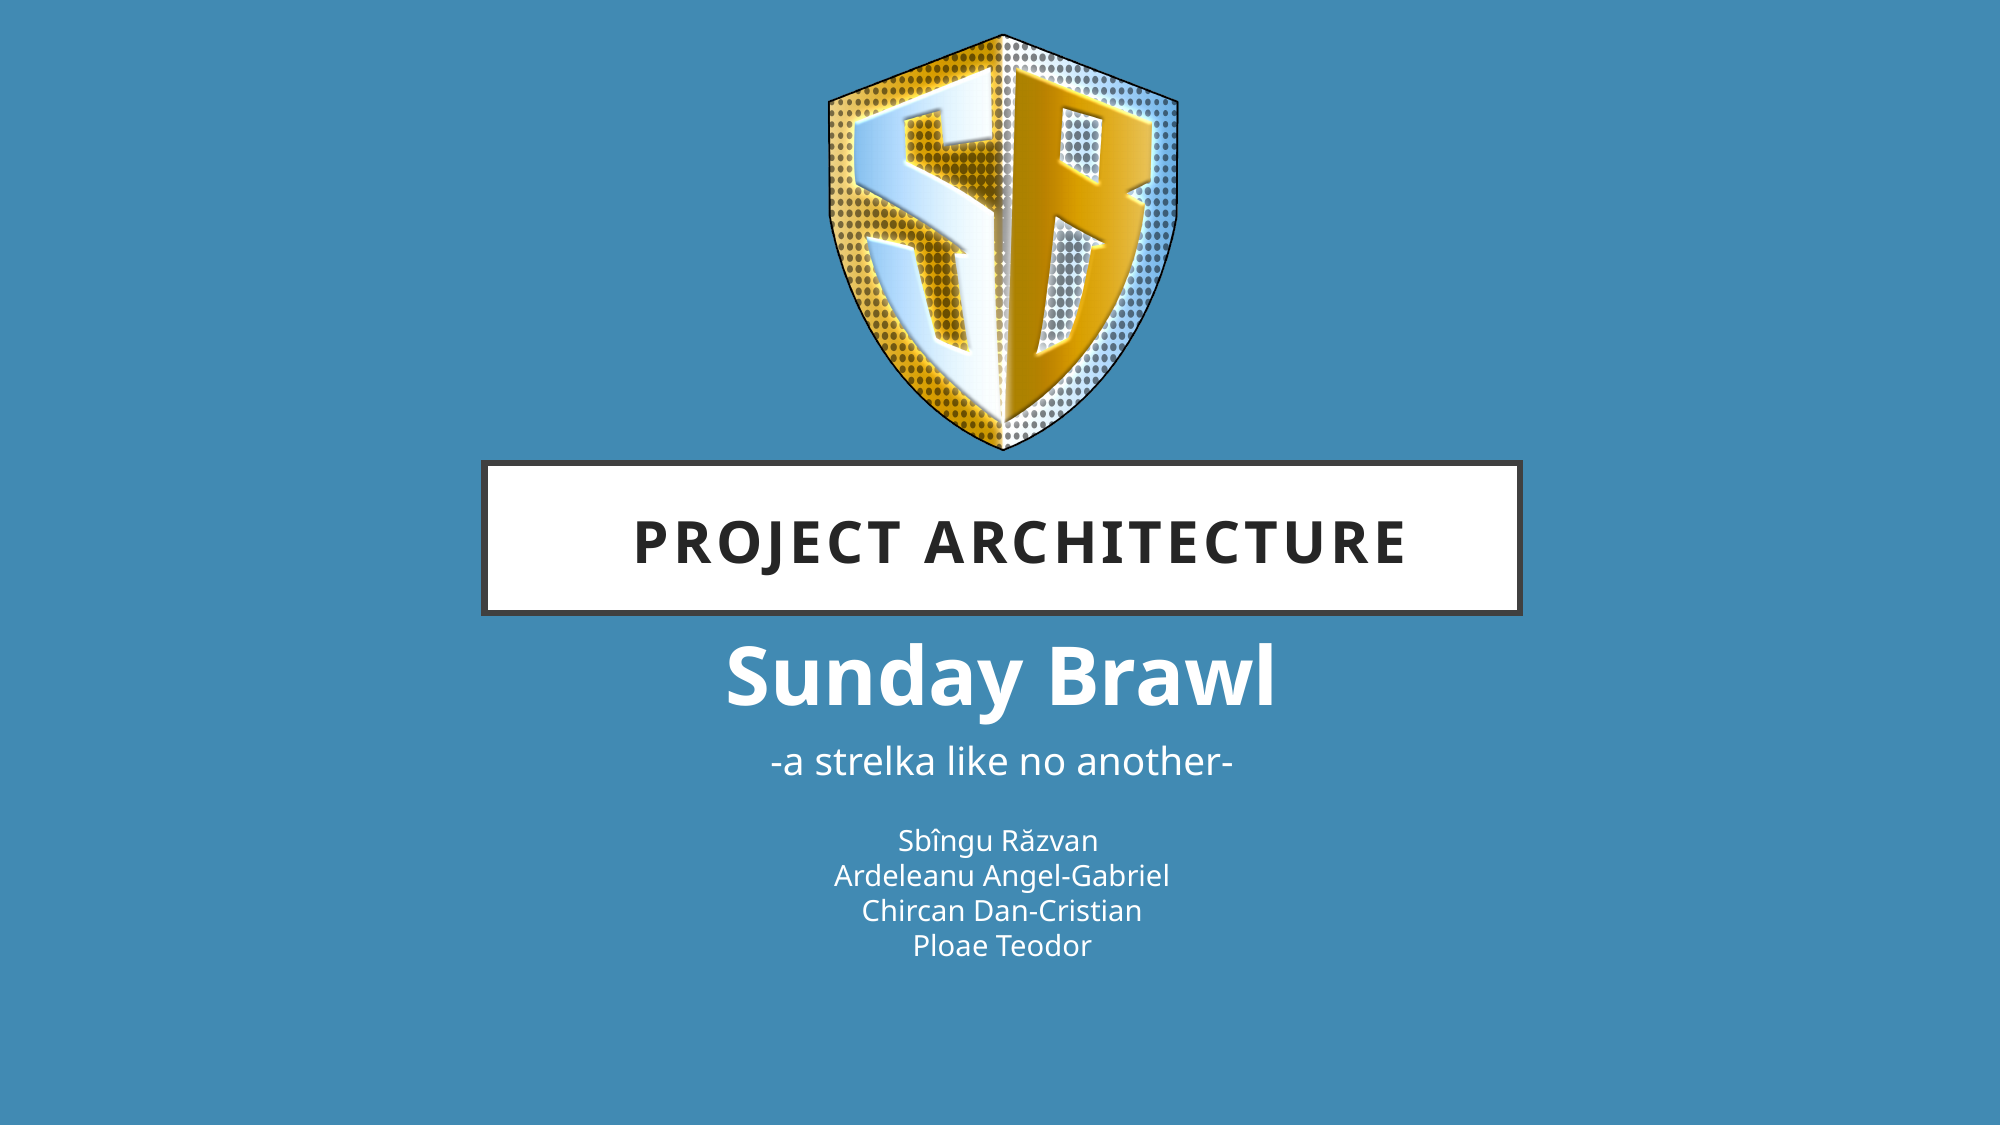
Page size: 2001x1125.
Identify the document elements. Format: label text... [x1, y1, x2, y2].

subtitle Sunday Brawl -a strelka like no another- [692, 627, 1313, 815]
text_box Sbîngu Răzvan Ardeleanu Angel-Gabriel Chircan Dan-Cristian Ploae Teodor [751, 814, 1253, 971]
picture [819, 29, 1186, 458]
title Project architecture [484, 463, 1521, 614]
